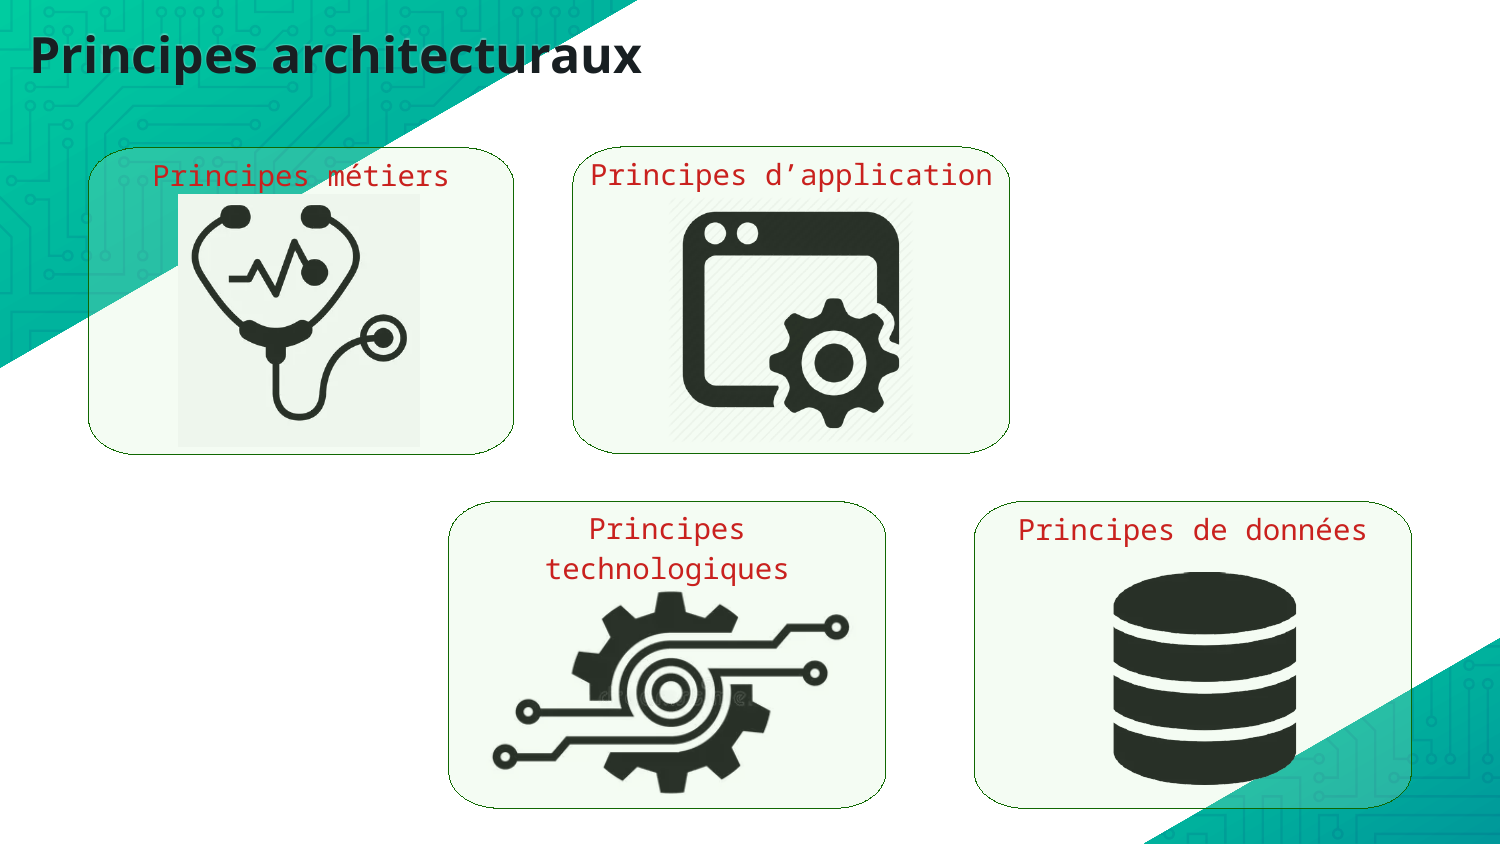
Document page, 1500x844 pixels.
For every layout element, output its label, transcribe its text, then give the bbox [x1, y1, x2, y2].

text_box Principes de données [974, 501, 1412, 585]
text_box [572, 231, 1010, 454]
text_box Principes d’application [572, 146, 1010, 231]
title Principes architecturaux [29, 30, 1249, 89]
text_box [974, 585, 1412, 809]
text_box Principes technologiques [448, 501, 886, 585]
text_box [88, 219, 514, 455]
text_box [448, 585, 886, 809]
text_box Principes métiers [88, 147, 514, 219]
